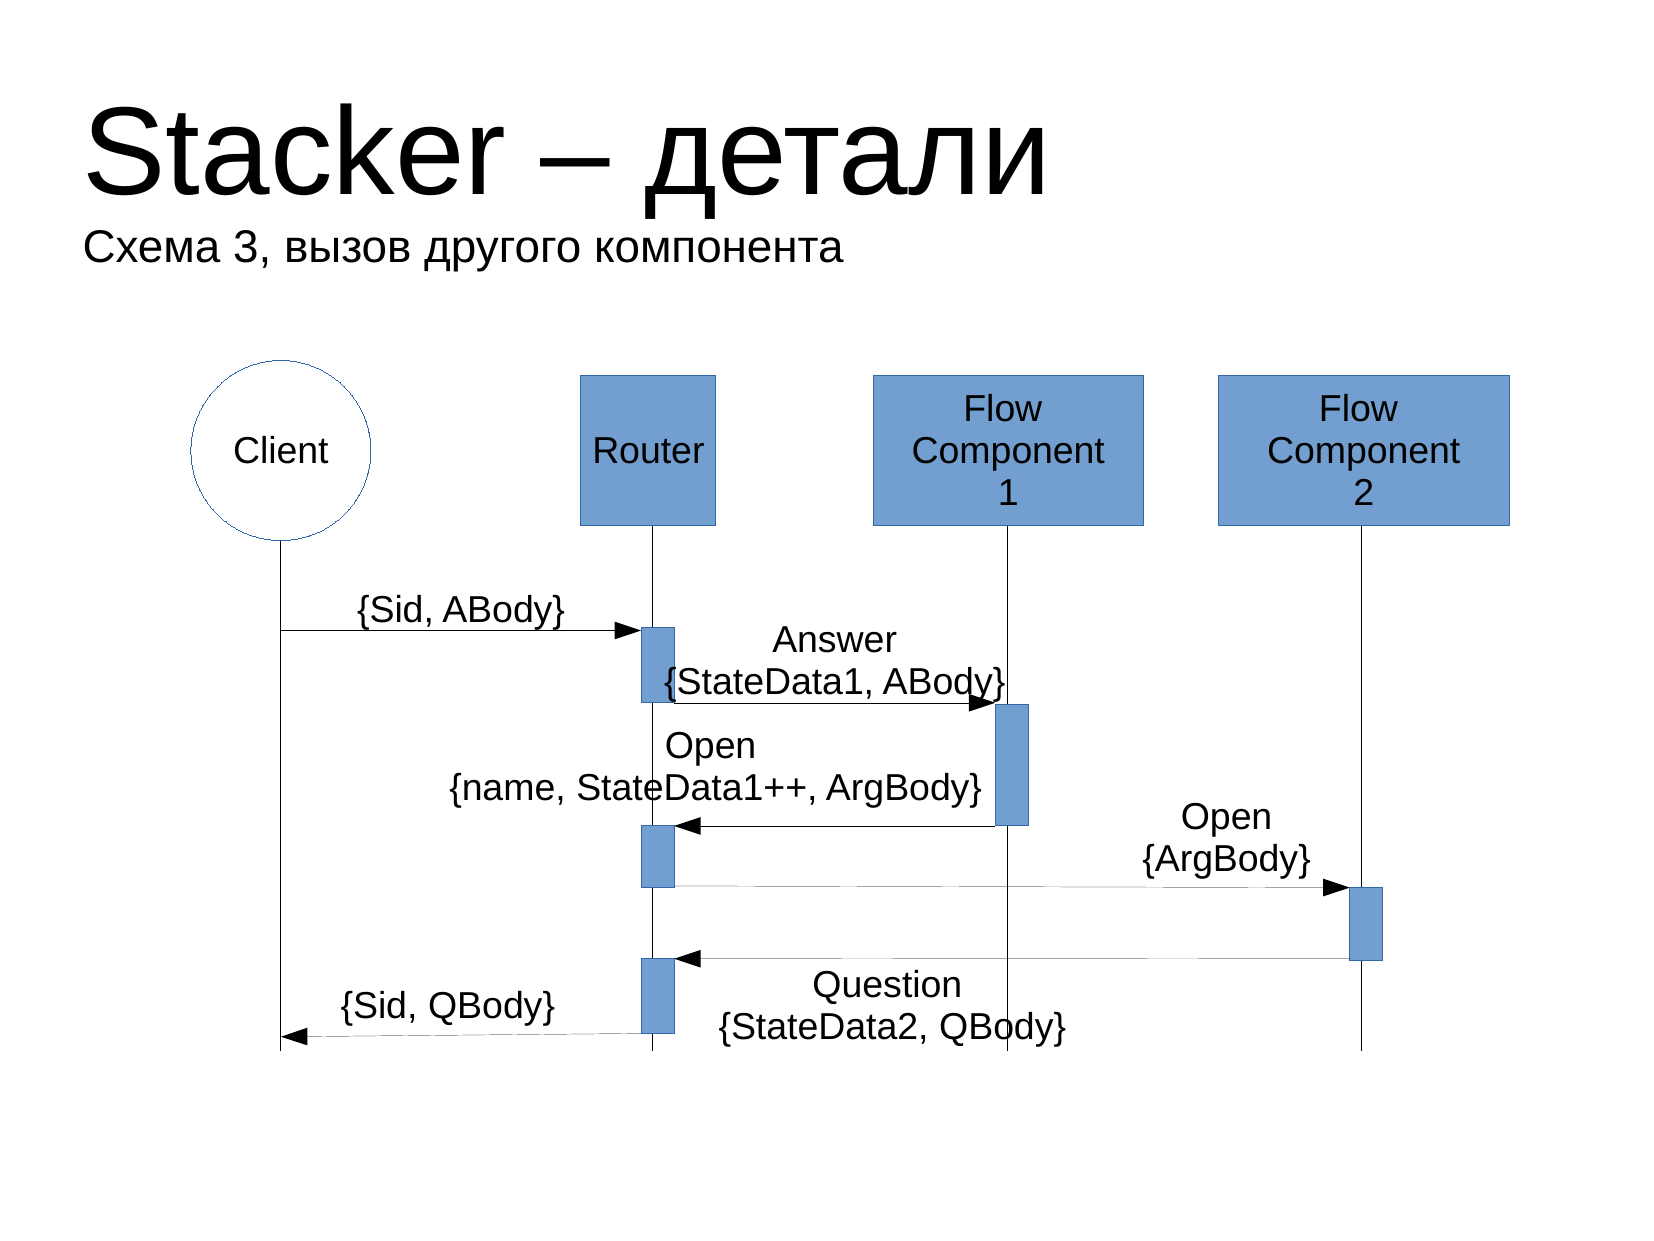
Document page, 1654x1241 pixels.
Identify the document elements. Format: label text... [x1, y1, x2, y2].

text_box [669, 669, 675, 699]
text_box [641, 627, 675, 703]
text_box {Sid, QBody} [325, 976, 611, 1034]
title Stacker – детали Схема 3, вызов другого компонента [82, 73, 1571, 281]
text_box [995, 704, 1029, 826]
text_box Flow Component 2 [1218, 375, 1510, 526]
text_box Client [190, 360, 371, 541]
text_box Open {name, StateData1++, ArgBody} [415, 716, 1016, 816]
text_box [641, 825, 675, 888]
text_box Open {ArgBody} [1091, 787, 1362, 887]
text_box Question {StateData2, QBody} [690, 956, 1096, 1097]
text_box Router [580, 375, 716, 526]
text_box Flow Component 1 [873, 375, 1144, 526]
text_box [641, 958, 675, 1034]
text_box [1349, 887, 1383, 961]
